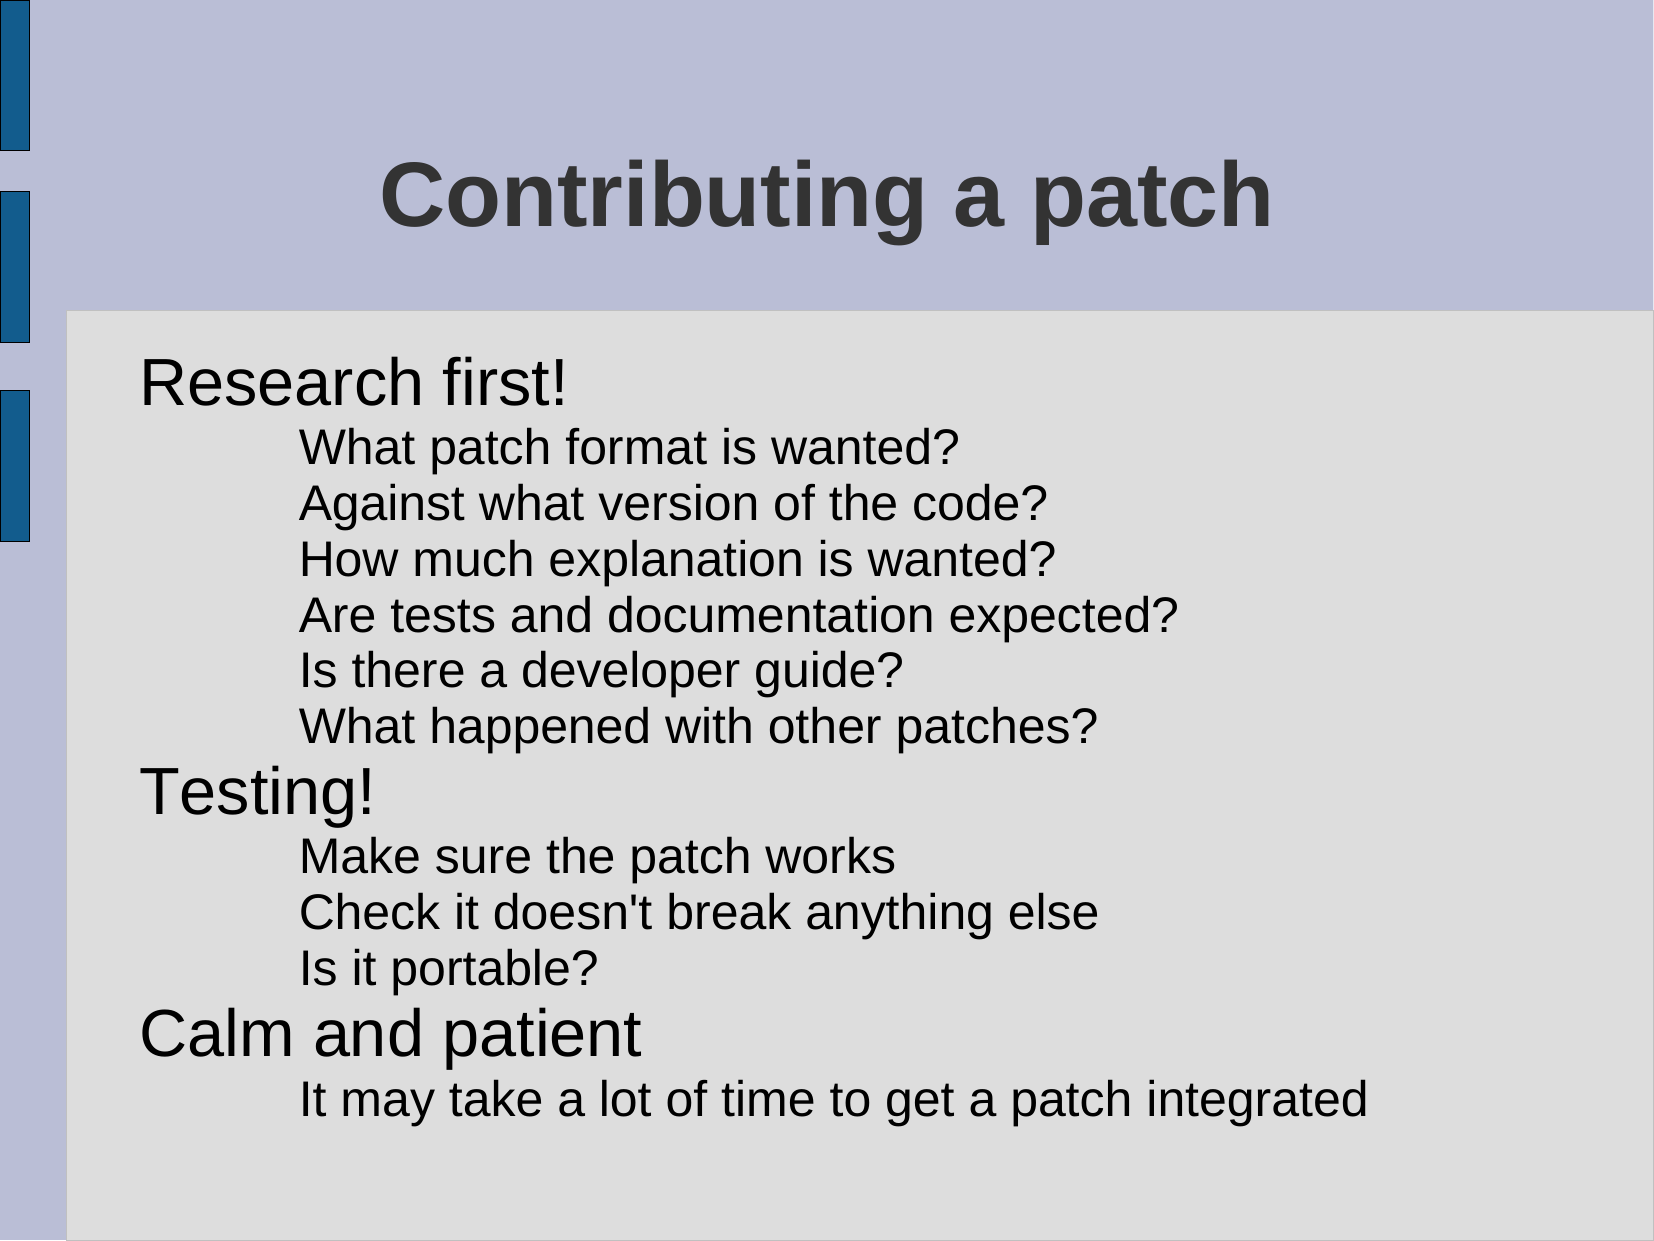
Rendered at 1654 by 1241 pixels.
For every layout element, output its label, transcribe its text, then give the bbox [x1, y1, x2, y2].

list Research first! What patch format is wanted? Against what version of the code? How much explanation is wanted? Are tests and documentation expected? Is there a developer guide? What happened with other patches? Testing! Make sure the patch works Check it doesn't break anything else Is it portable? Calm and patient It may take a lot of time to get a patch integrated [121, 344, 1534, 1127]
title Contributing a patch [121, 98, 1534, 291]
